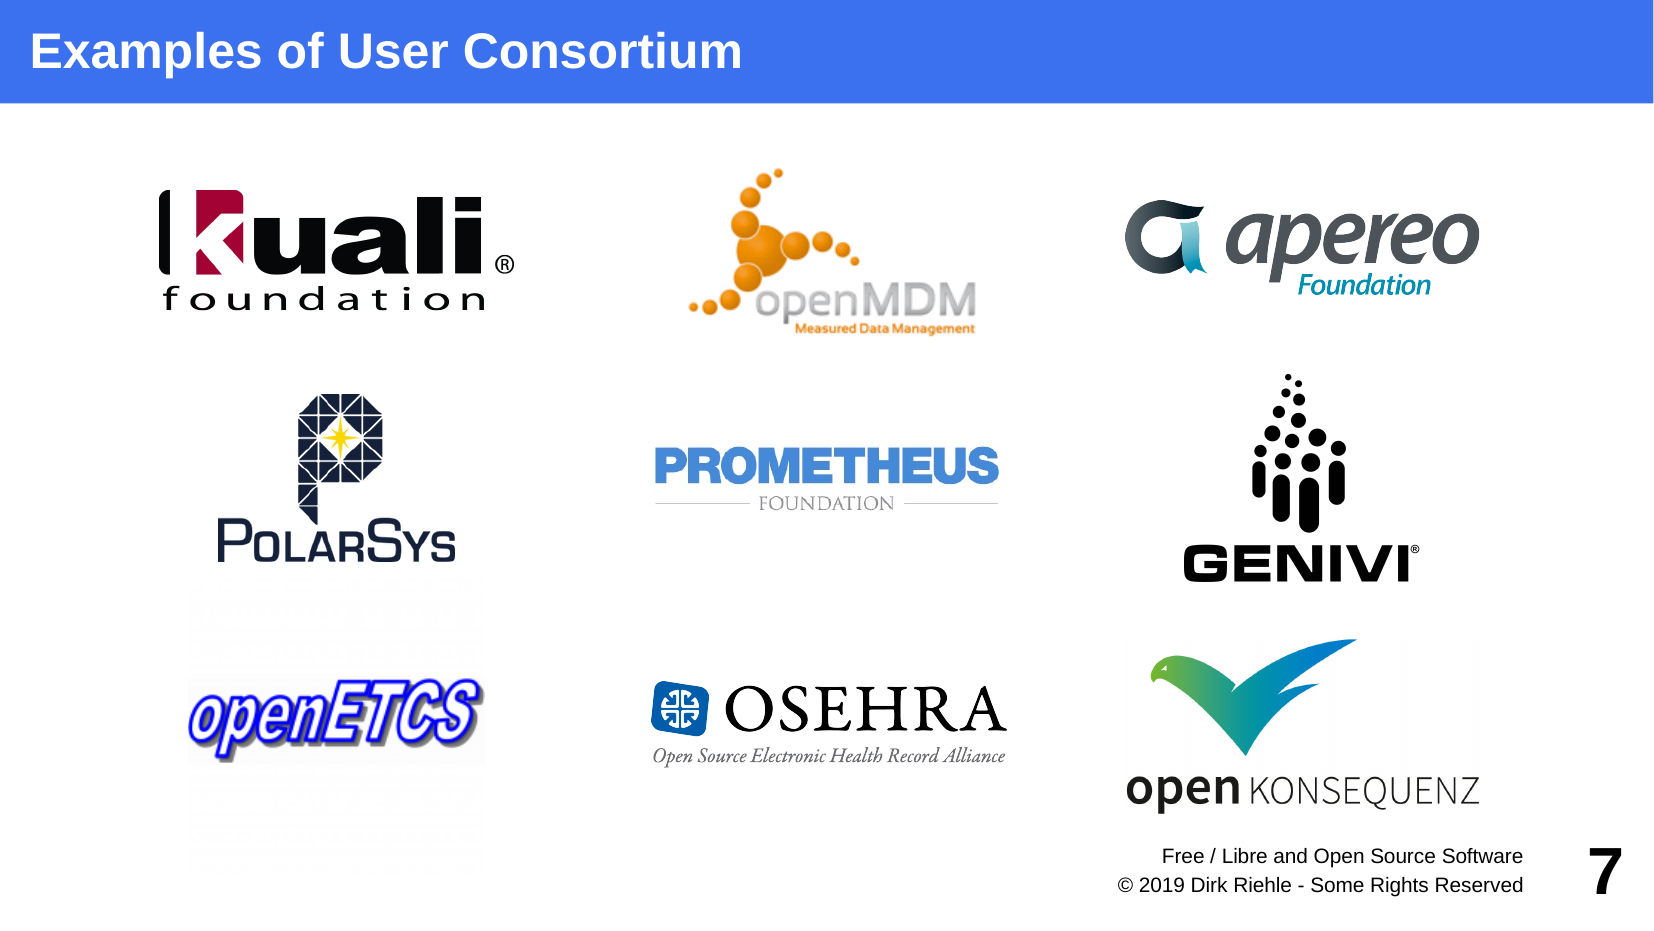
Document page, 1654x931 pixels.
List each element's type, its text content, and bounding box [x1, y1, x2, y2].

picture [1125, 639, 1480, 814]
picture [218, 394, 455, 562]
picture [651, 442, 1007, 513]
picture [1184, 374, 1421, 582]
picture [651, 681, 1007, 771]
picture [1125, 200, 1480, 302]
picture [188, 578, 485, 874]
picture [159, 190, 514, 313]
picture [681, 161, 977, 341]
title Examples of User Consortium [0, 0, 1654, 104]
